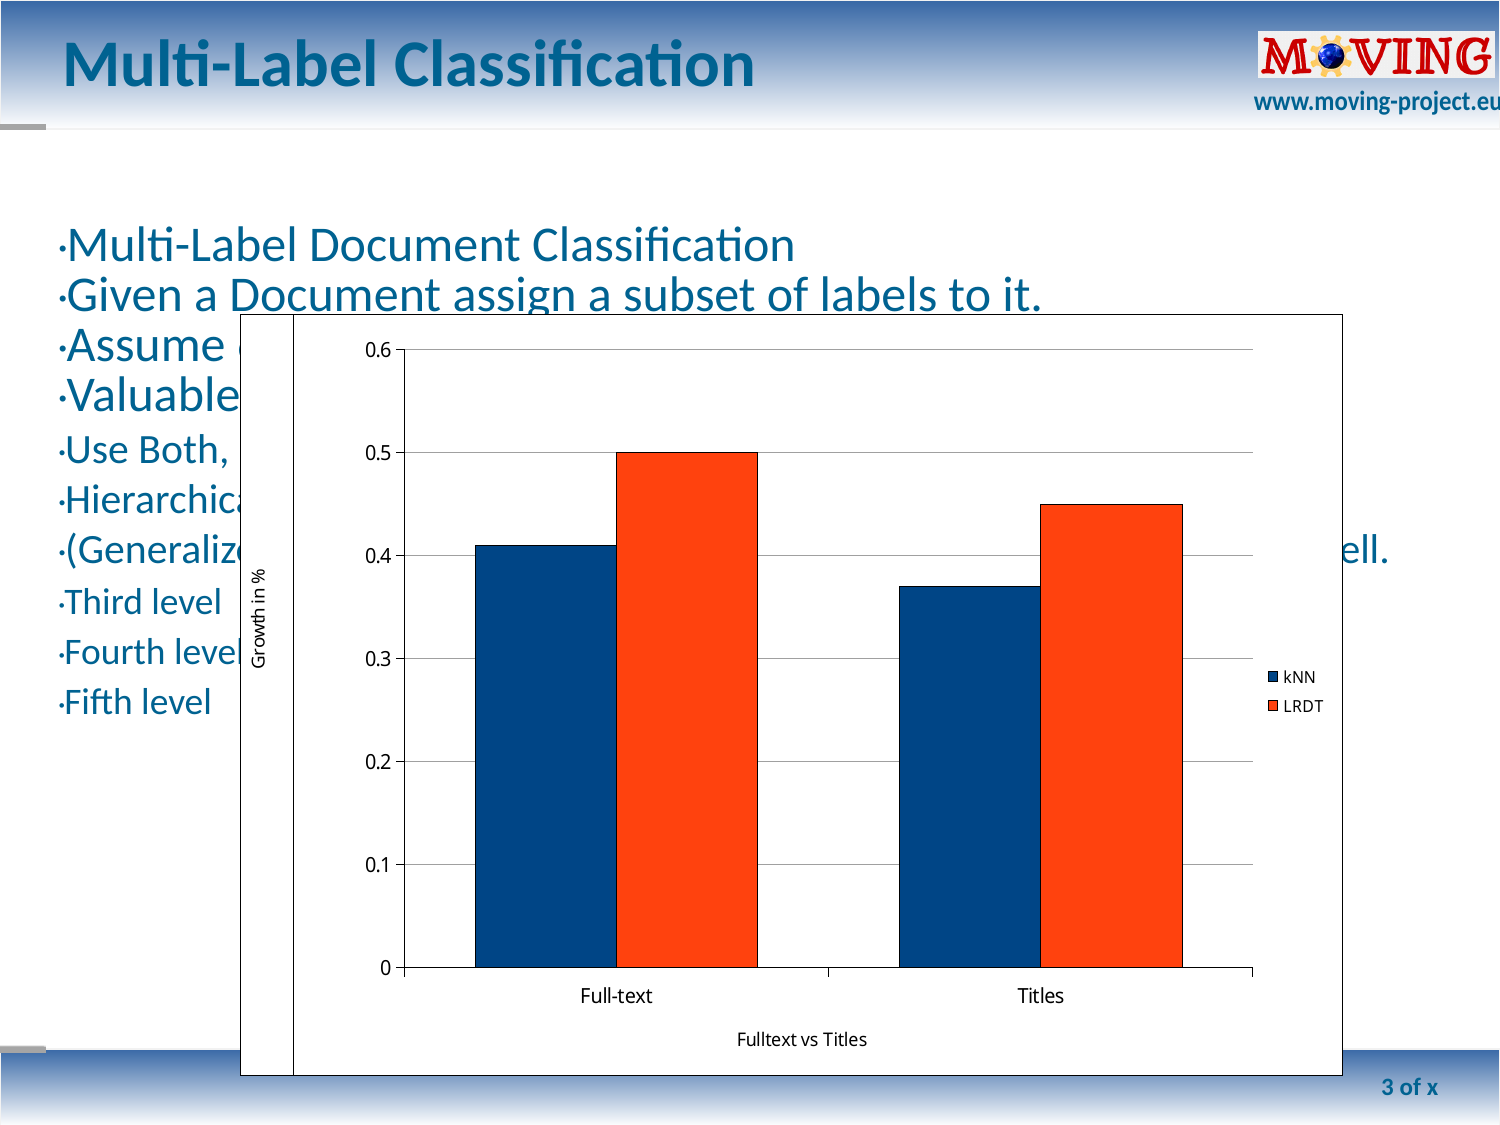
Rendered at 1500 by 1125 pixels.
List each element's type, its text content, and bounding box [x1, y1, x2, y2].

picture [1258, 31, 1495, 78]
footer [207, 1060, 1295, 1121]
list Multi-Label Document Classification Given a Document assign a subset of labels to it. Assume 6000 labels, 2^6000 possibilities Valuable insights Use Both, Concepts and Terms (CTFIDF) Hierarchical Methods did not help in this case (Generalized) Linear Models trained by Stochastic Gradient Descent work well. Third level Fourth level Fifth level [43, 166, 1451, 1010]
chart [240, 314, 1343, 1076]
title Multi-Label Classification [47, 22, 1258, 117]
